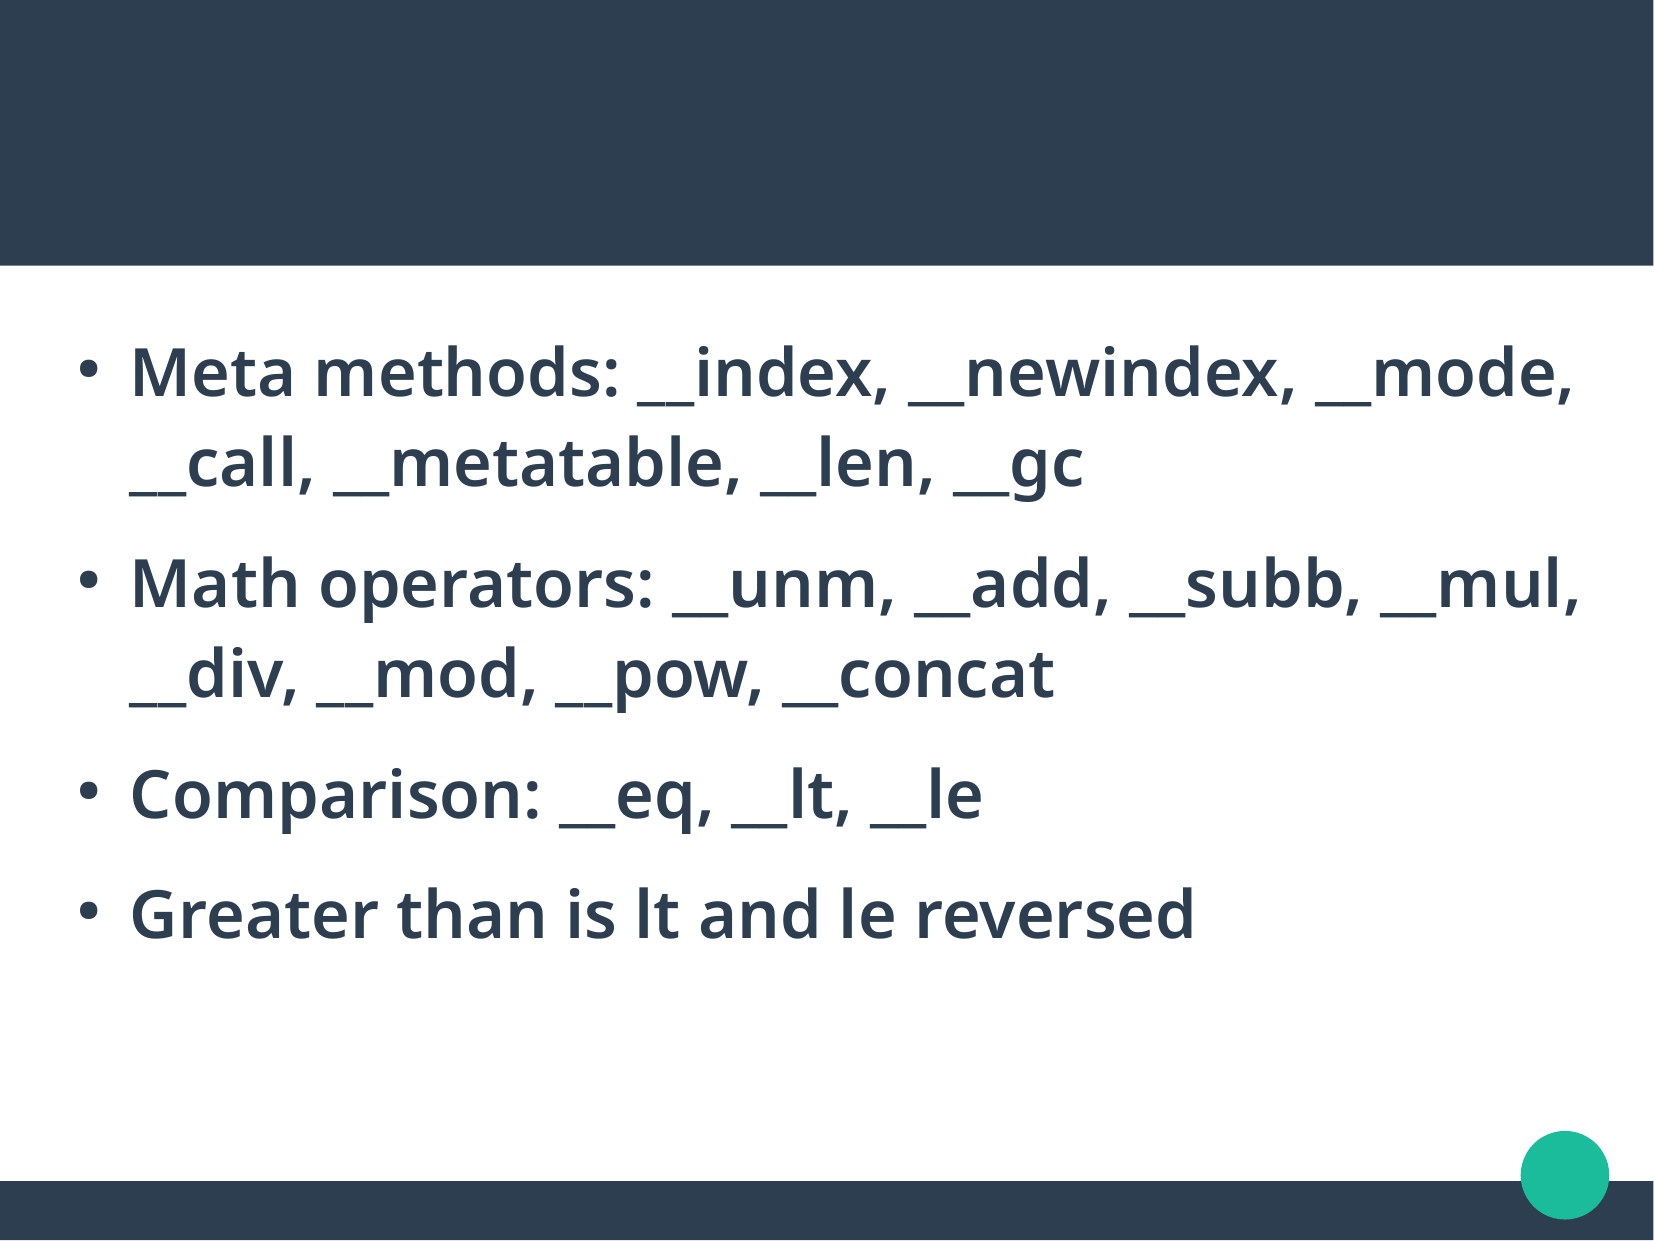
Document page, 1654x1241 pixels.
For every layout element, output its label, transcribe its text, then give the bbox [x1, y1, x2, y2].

list Meta methods: __index, __newindex, __mode, __call, __metatable, __len, __gc Math operators: __unm, __add, __subb, __mul, __div, __mod, __pow, __concat Comparison: __eq, __lt, __le Greater than is lt and le reversed [59, 324, 1595, 1152]
